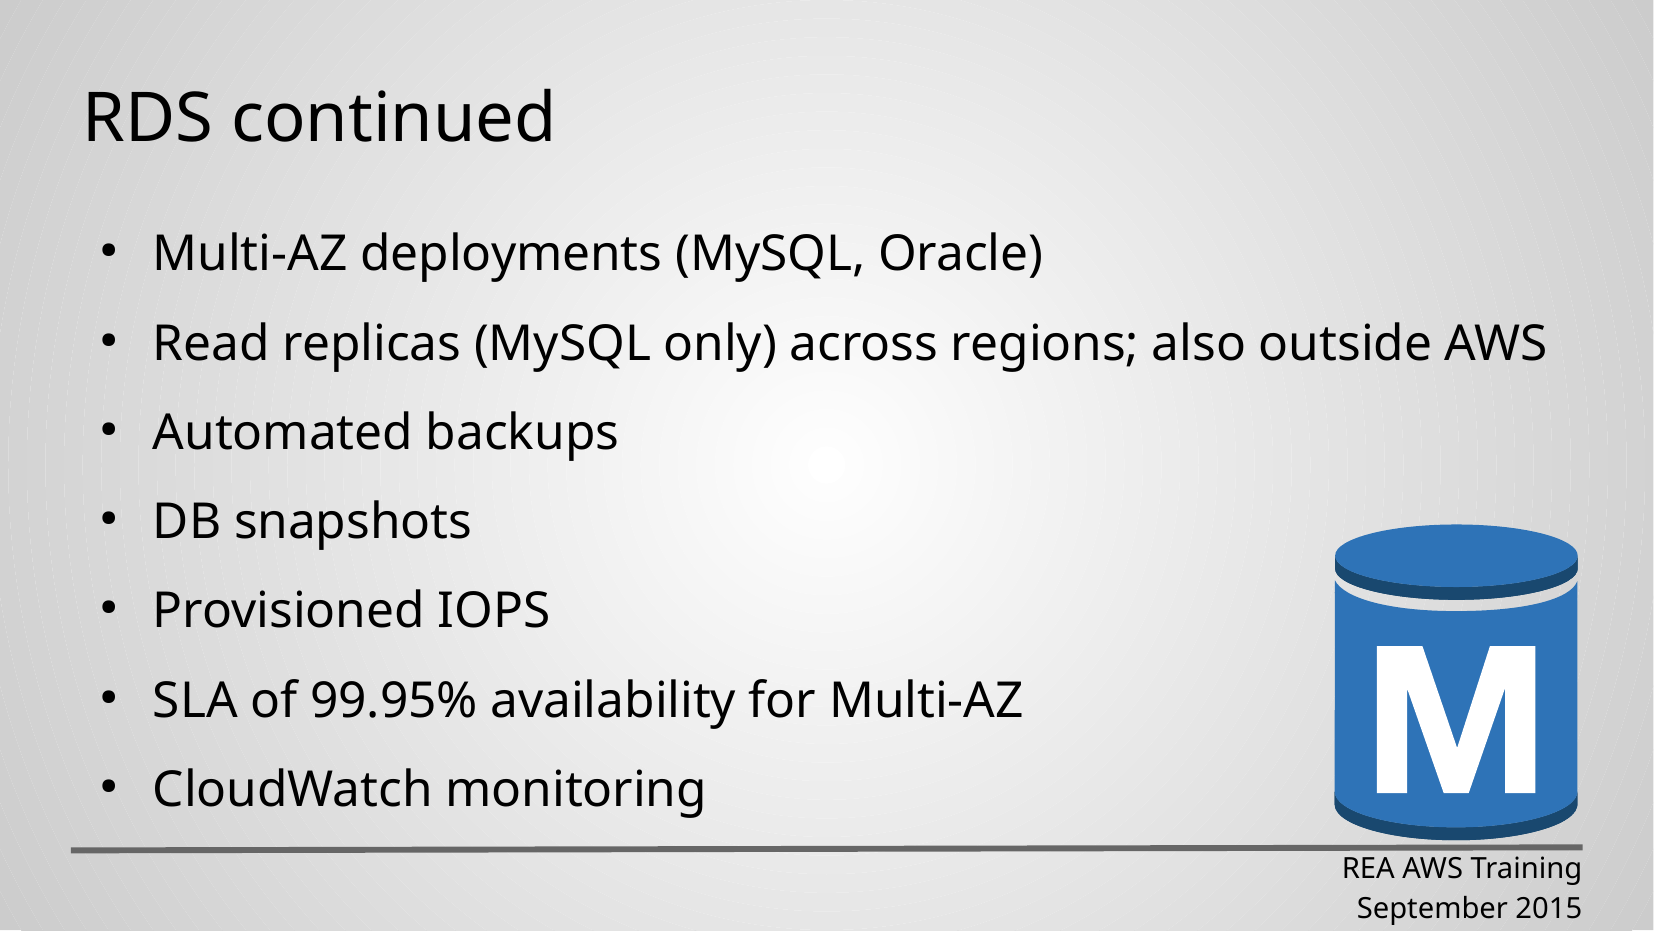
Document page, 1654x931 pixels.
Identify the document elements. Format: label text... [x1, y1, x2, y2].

title RDS continued [82, 37, 1571, 193]
list Multi-AZ deployments (MySQL, Oracle) Read replicas (MySQL only) across regions; also outside AWS Automated backups DB snapshots Provisioned IOPS SLA of 99.95% availability for Multi-AZ CloudWatch monitoring [82, 217, 1571, 827]
picture [1322, 519, 1584, 846]
